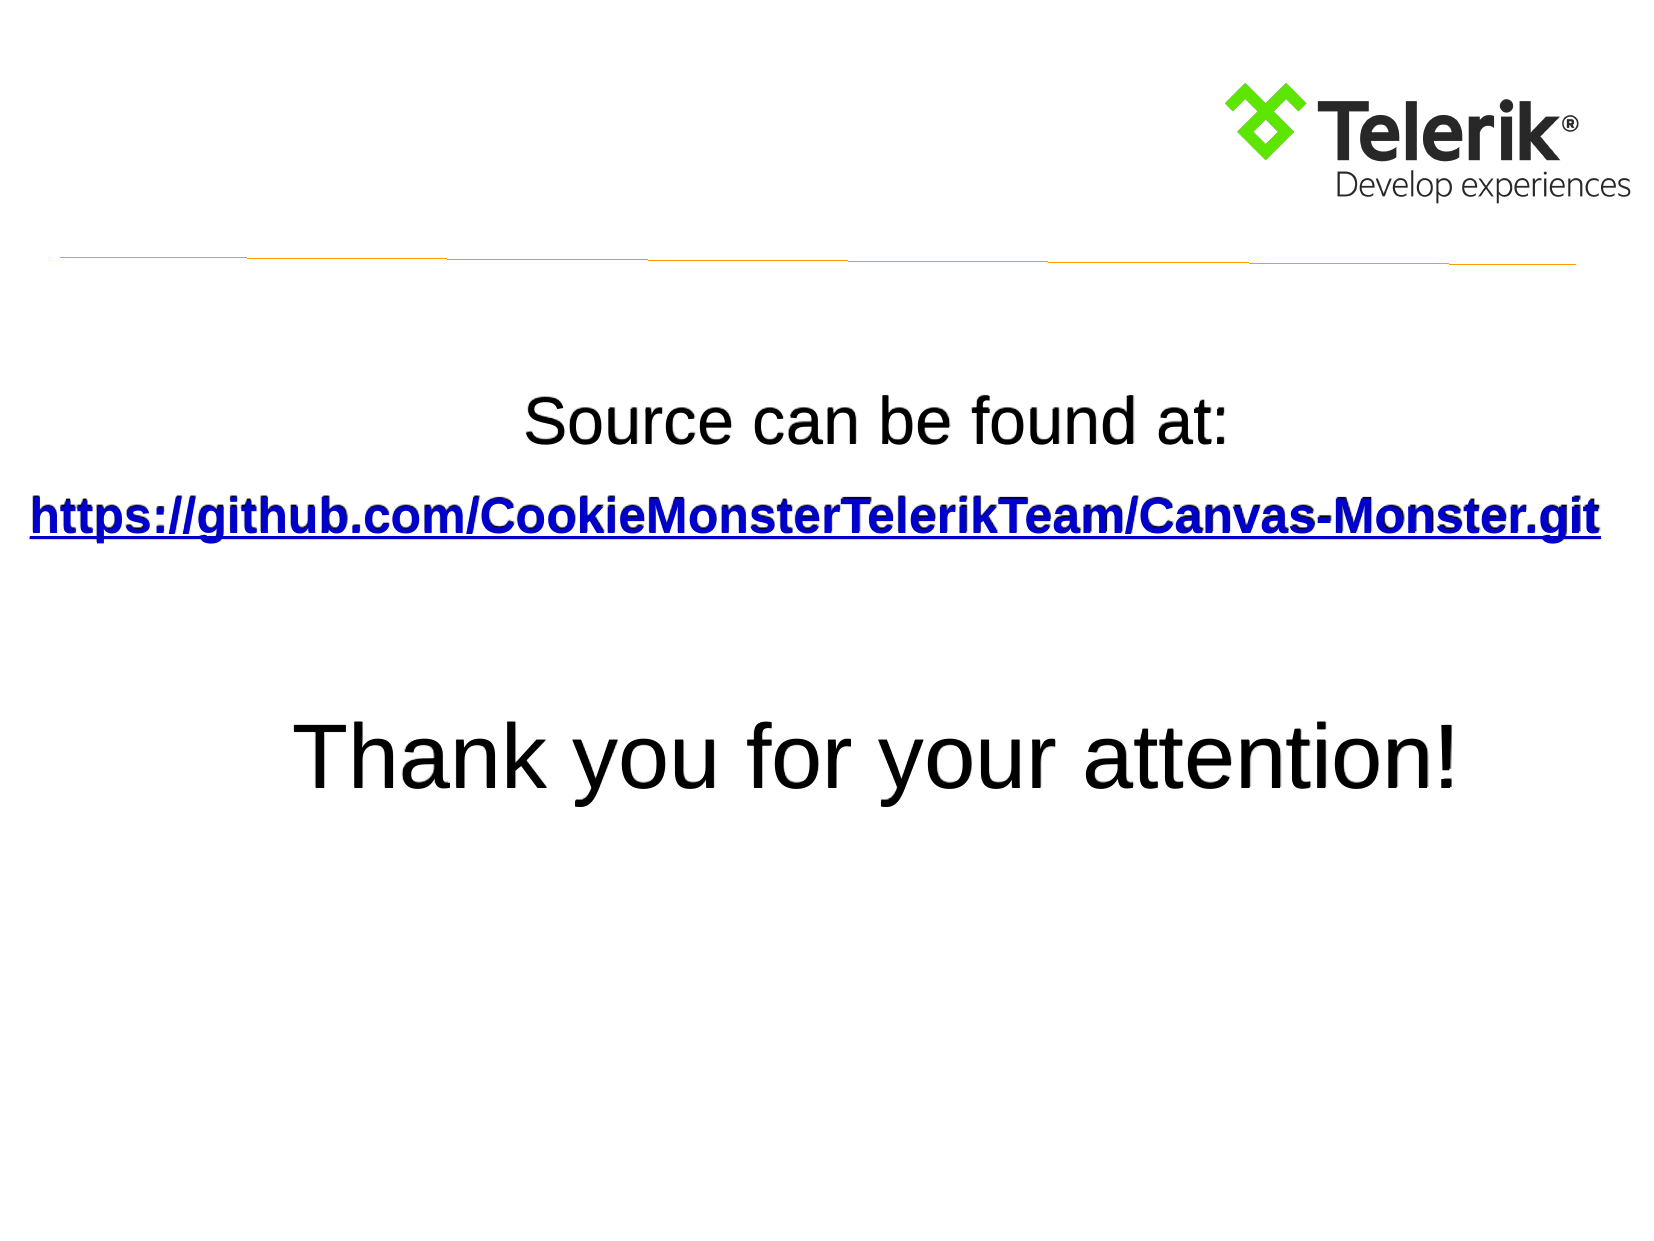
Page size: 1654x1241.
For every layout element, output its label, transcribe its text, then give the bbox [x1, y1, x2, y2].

list Source can be found at: https://github.com/CookieMonsterTelerikTeam/Canvas-Monster.git Thank you for your attention! [29, 383, 1654, 1093]
picture [1200, 58, 1654, 221]
